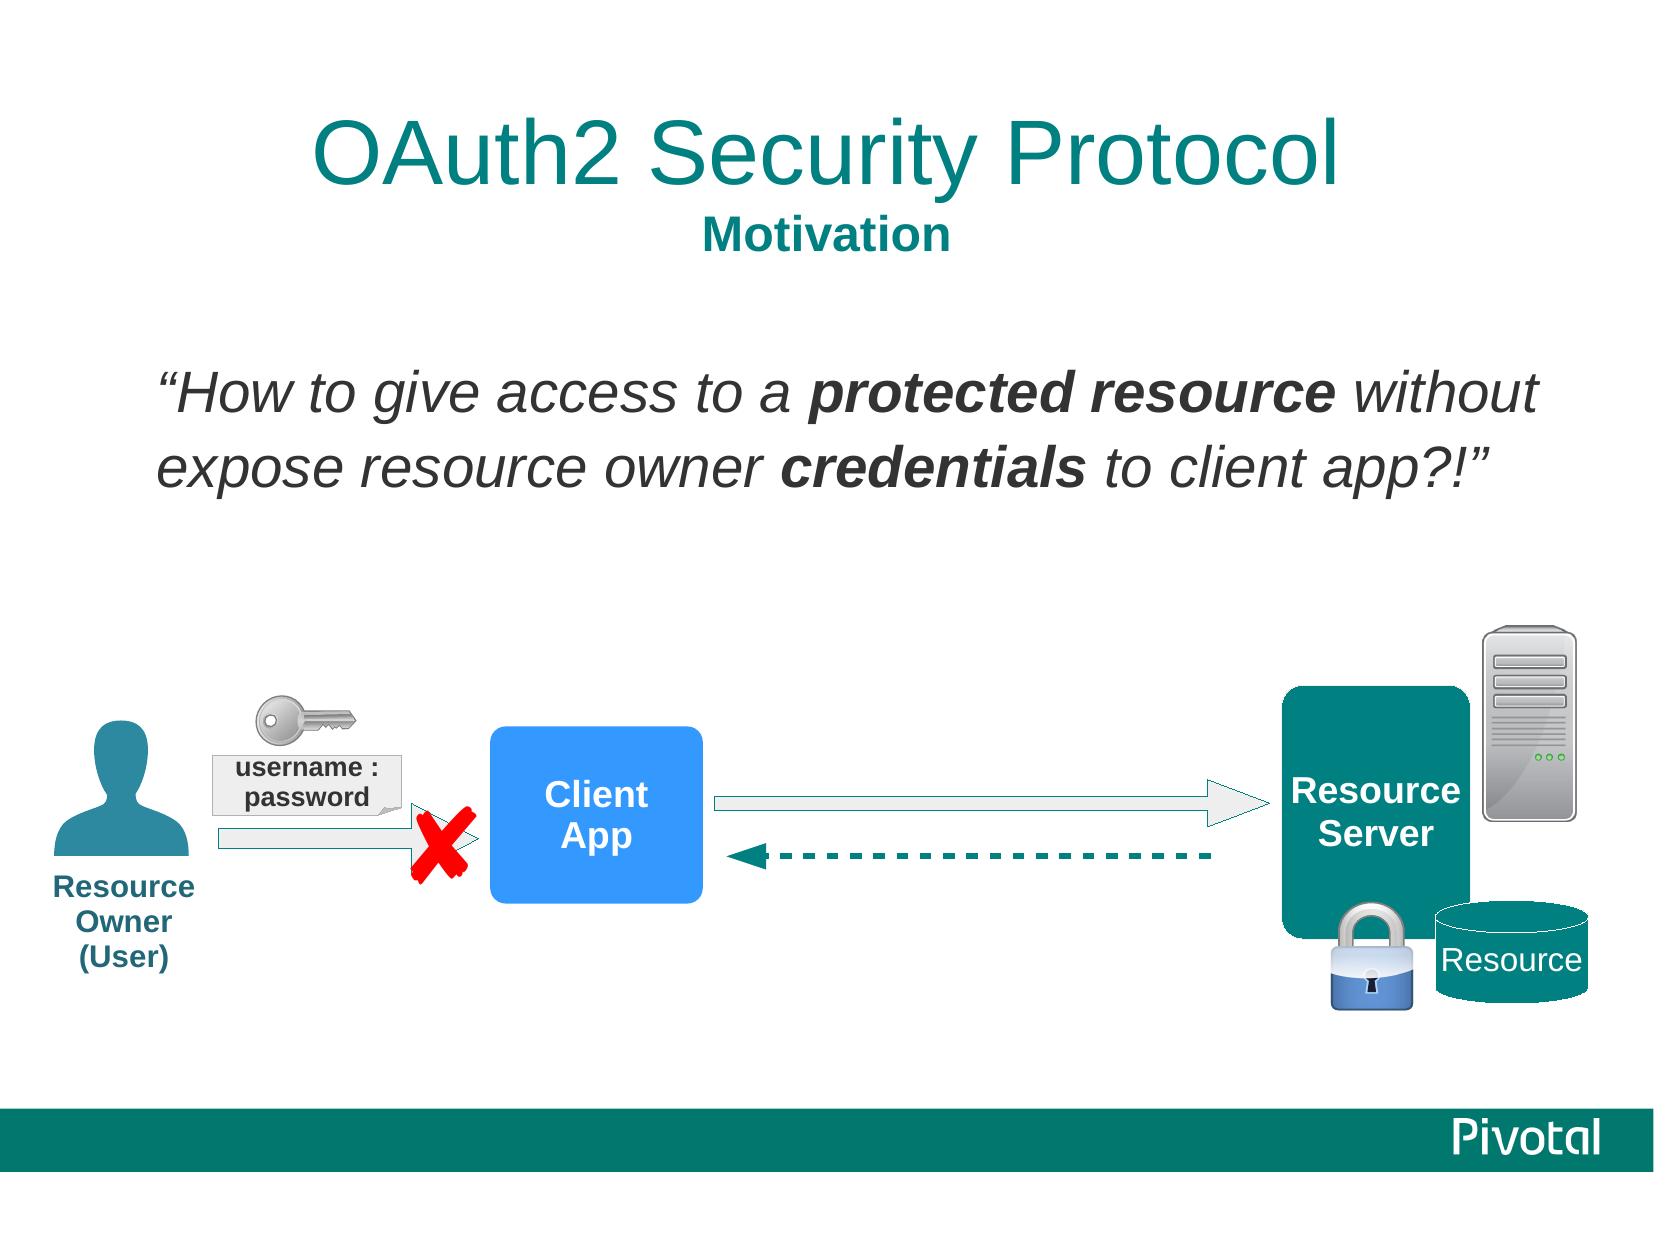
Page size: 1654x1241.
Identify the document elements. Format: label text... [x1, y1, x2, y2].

text_box Resource Owner (User) [29, 862, 219, 993]
text_box Client App [490, 726, 703, 904]
picture [54, 720, 189, 856]
text_box Resource [1435, 900, 1589, 1004]
text_box Resource Server [1281, 685, 1471, 940]
picture [1309, 890, 1436, 1022]
title OAuth2 Security Protocol [82, 49, 1571, 198]
picture [236, 655, 367, 786]
text_box [714, 779, 1270, 827]
picture [1482, 625, 1577, 822]
text_box “How to give access to a protected resource without expose resource owner credentials to client app?!” [141, 342, 1565, 574]
picture [1452, 1115, 1601, 1158]
text_box Motivation [0, 198, 1654, 274]
text_box username : password [212, 755, 402, 816]
text_box [218, 828, 393, 849]
text_box 8 [393, 779, 485, 932]
